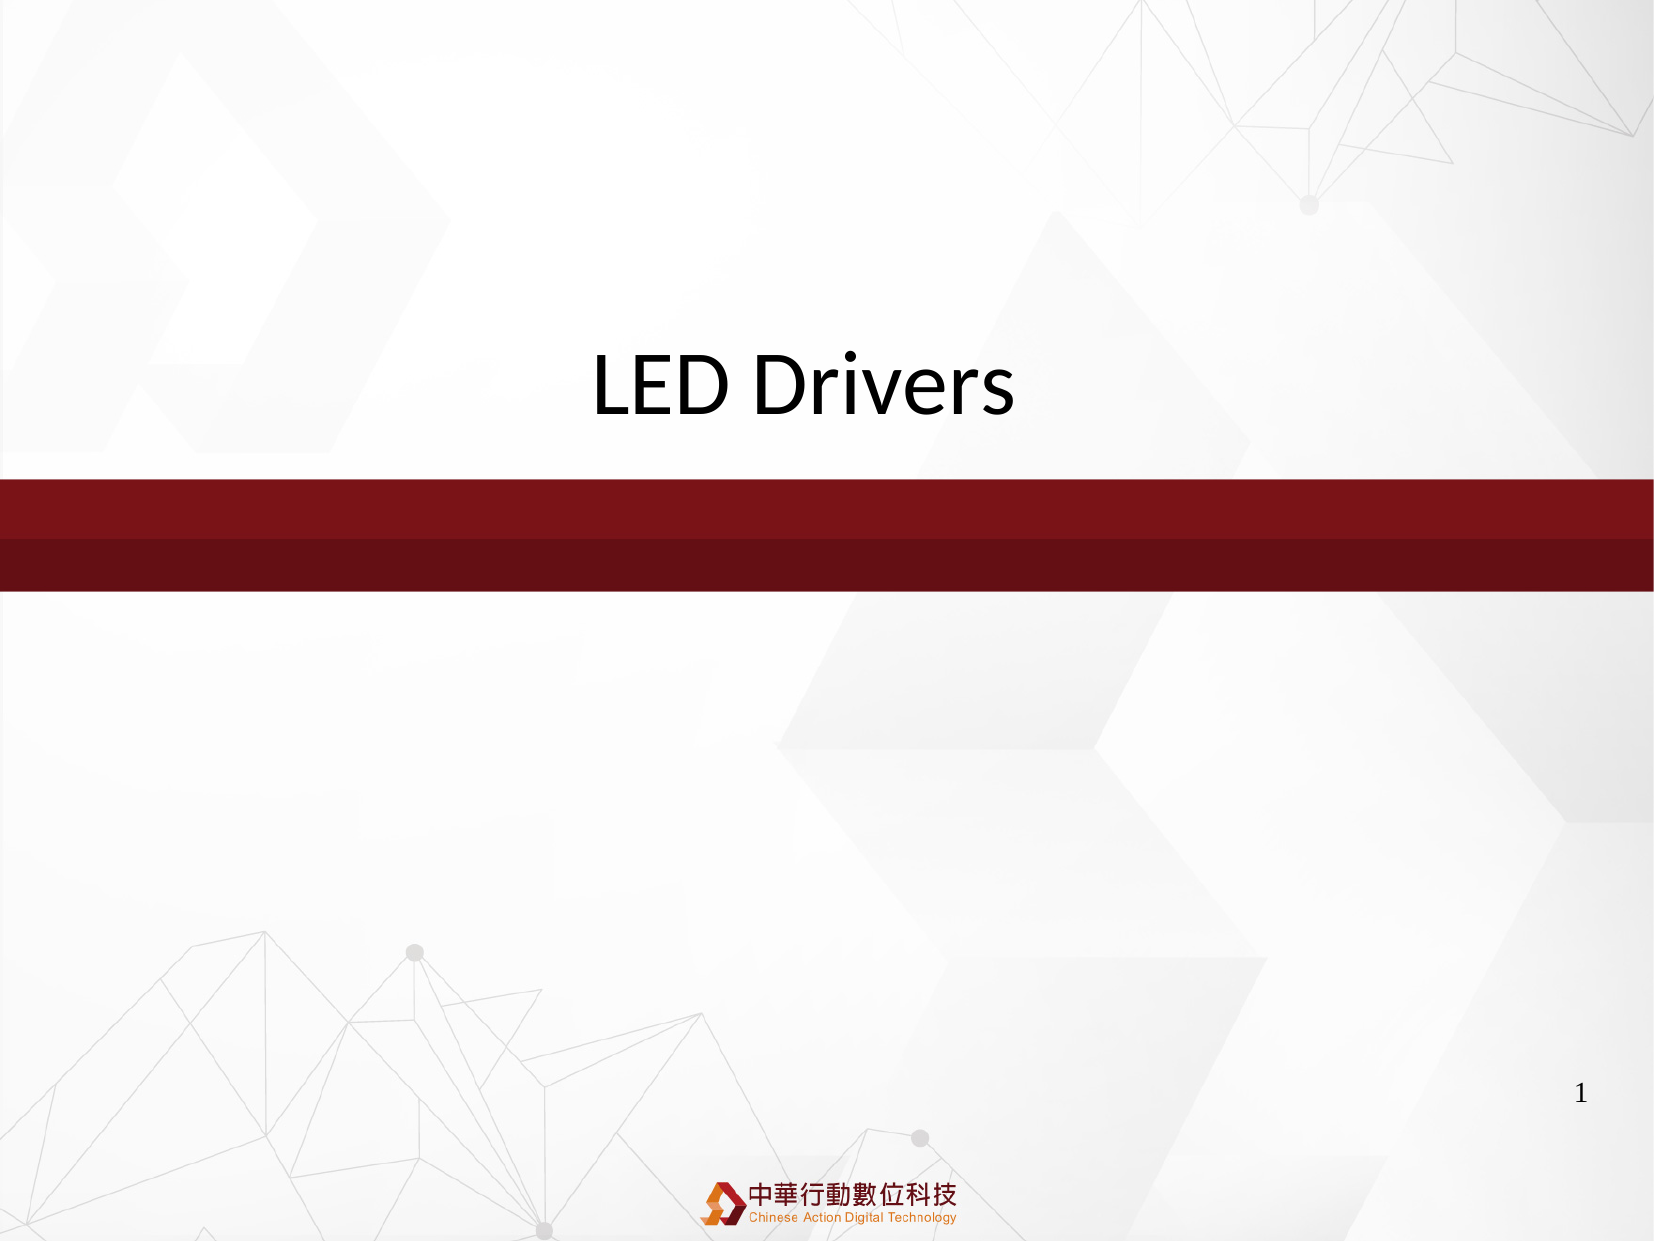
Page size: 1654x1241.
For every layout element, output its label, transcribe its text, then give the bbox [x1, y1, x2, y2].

title LED Drivers [60, 287, 1549, 496]
picture [0, 0, 1654, 1241]
